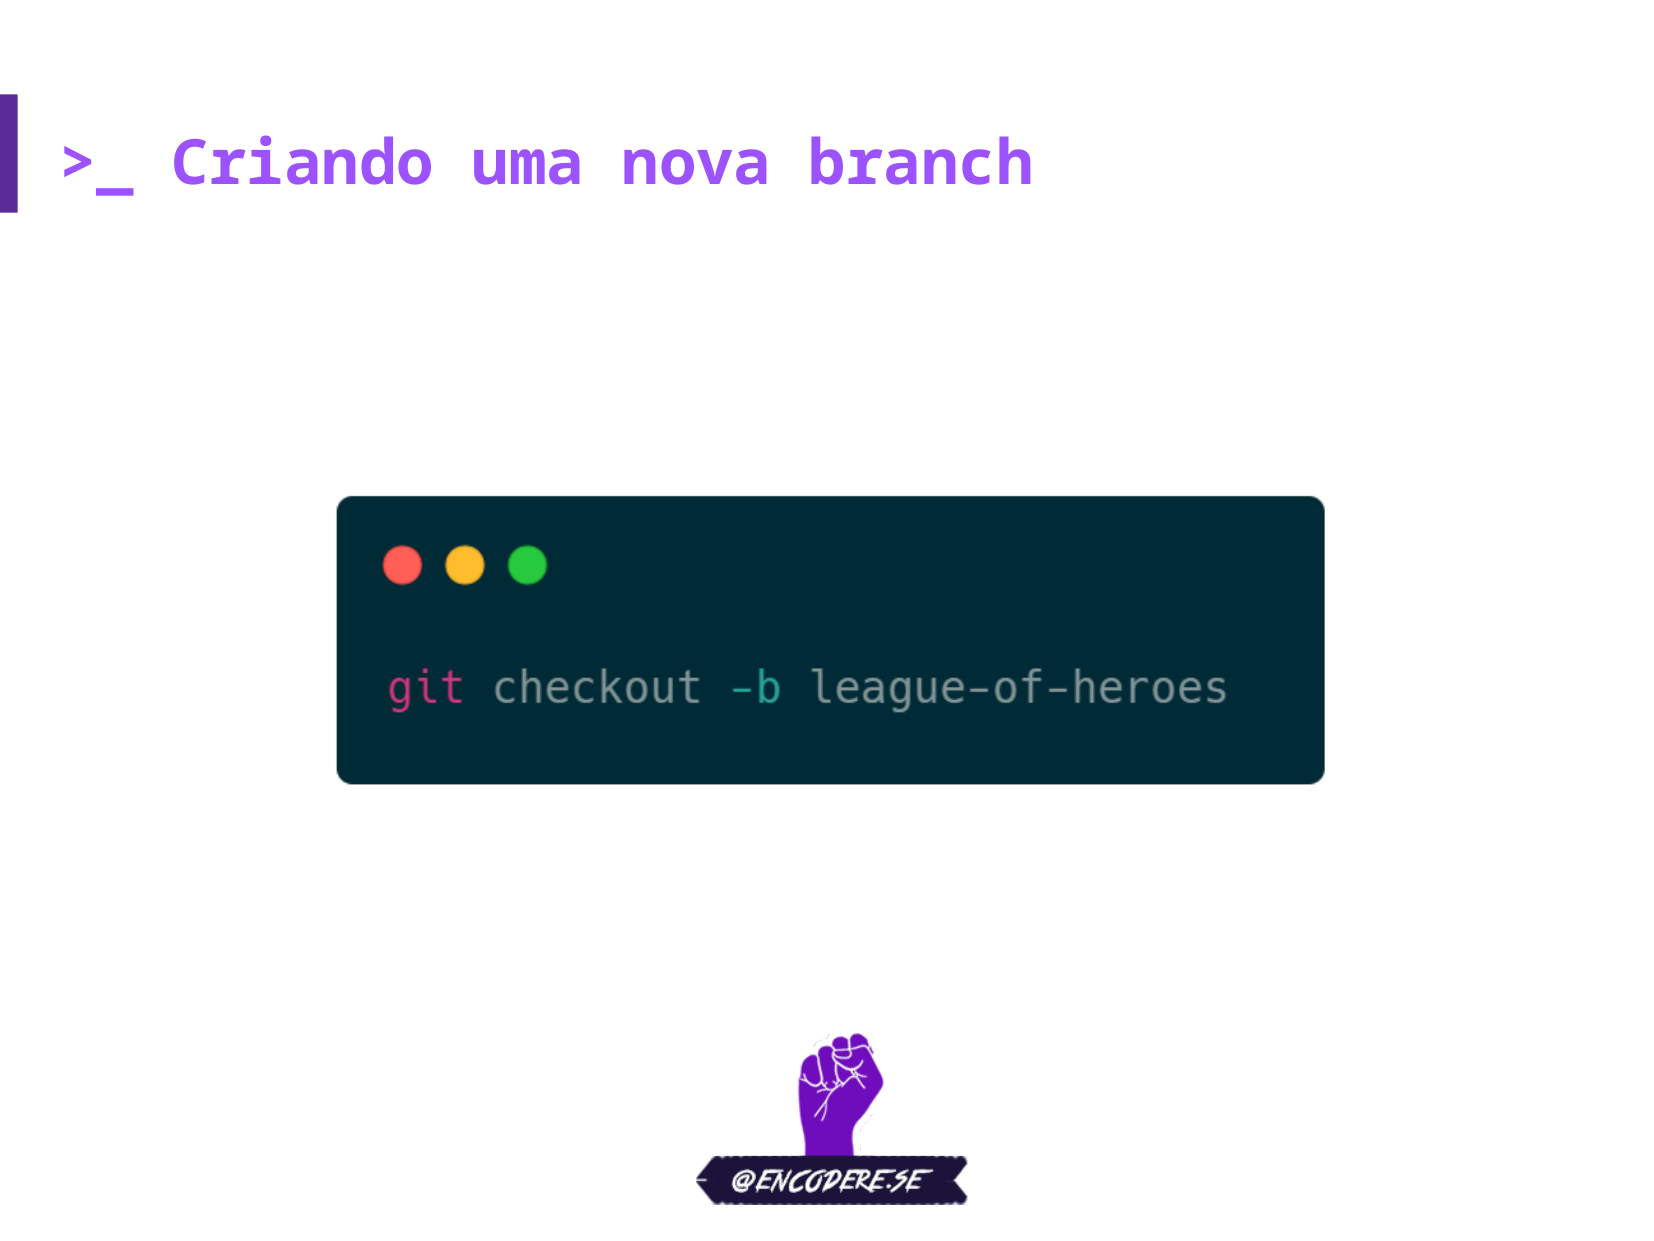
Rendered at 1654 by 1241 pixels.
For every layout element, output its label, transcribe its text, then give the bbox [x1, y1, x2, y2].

title >_ Criando uma nova branch [59, 118, 1489, 273]
picture [696, 1027, 969, 1205]
text_box [0, 94, 18, 213]
picture [162, 321, 1500, 960]
